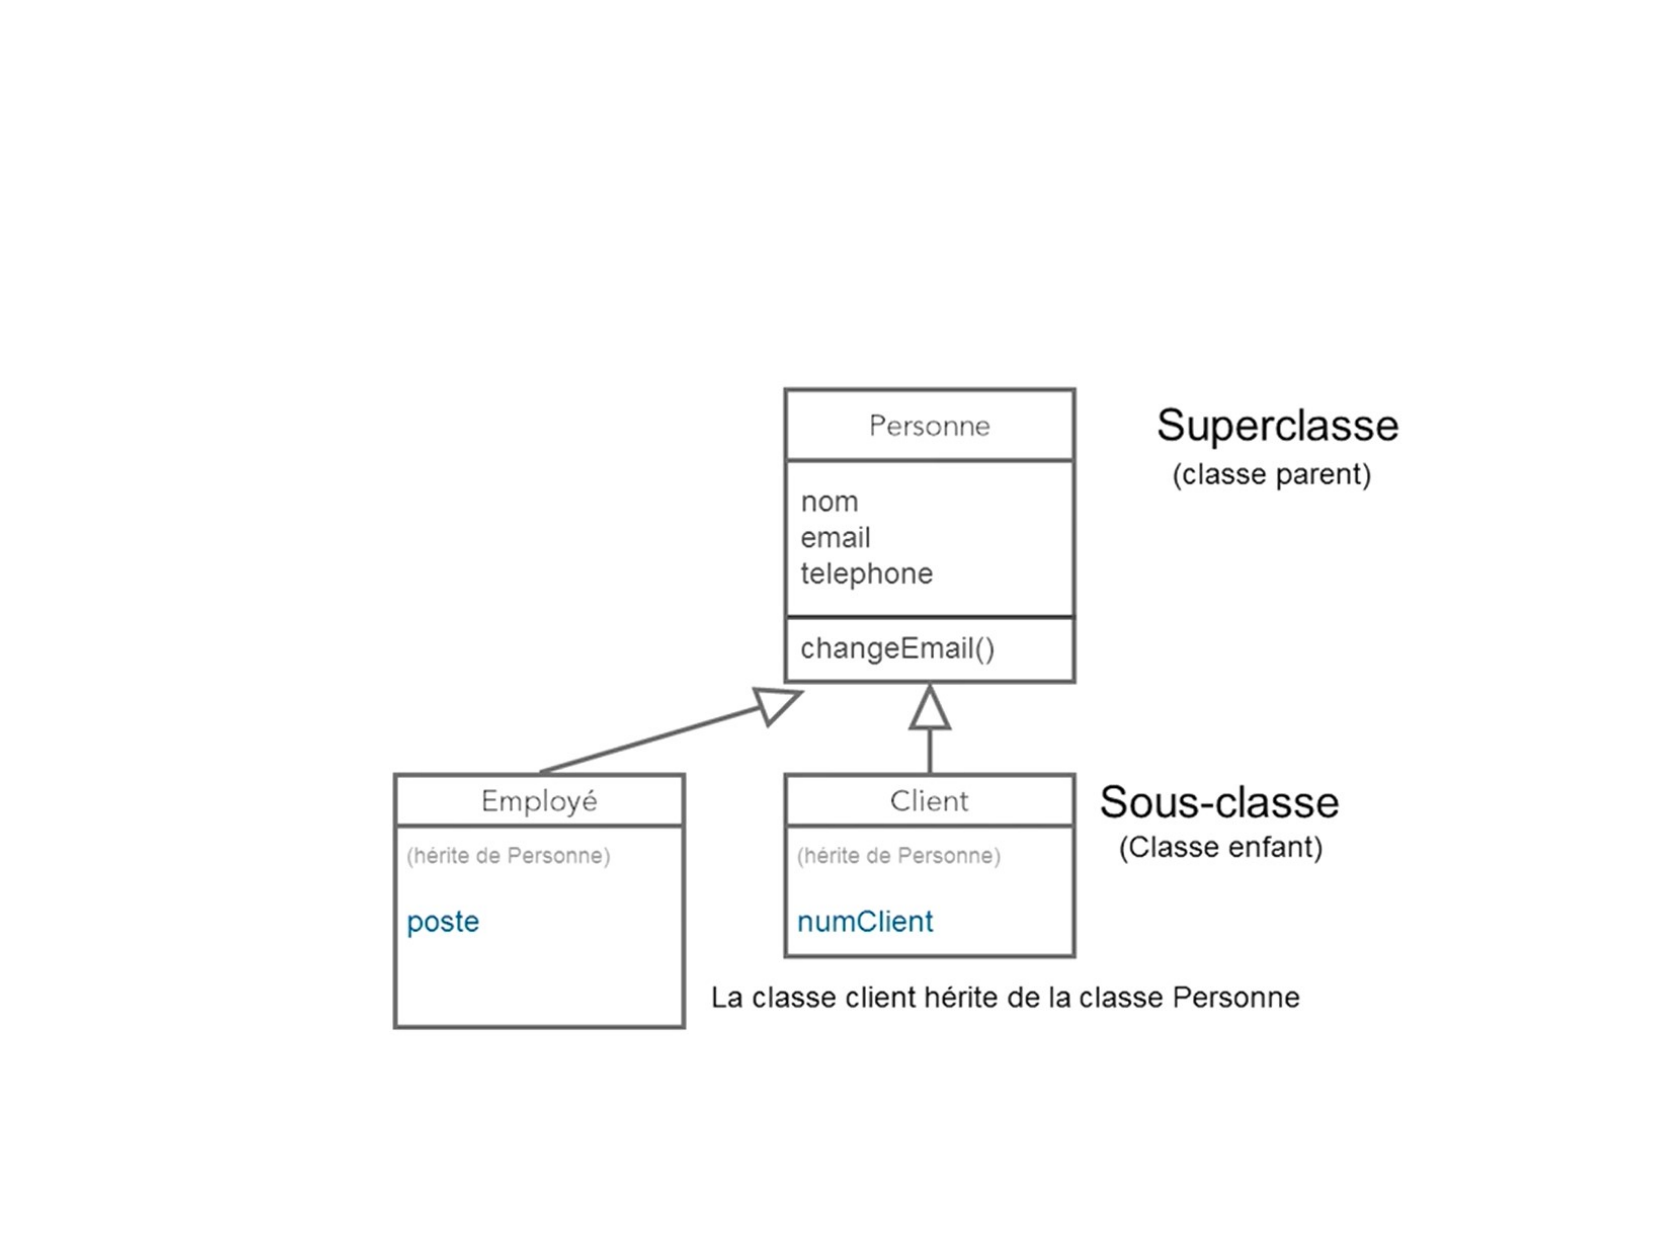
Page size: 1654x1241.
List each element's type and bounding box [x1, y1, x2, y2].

picture [211, 290, 1442, 1109]
